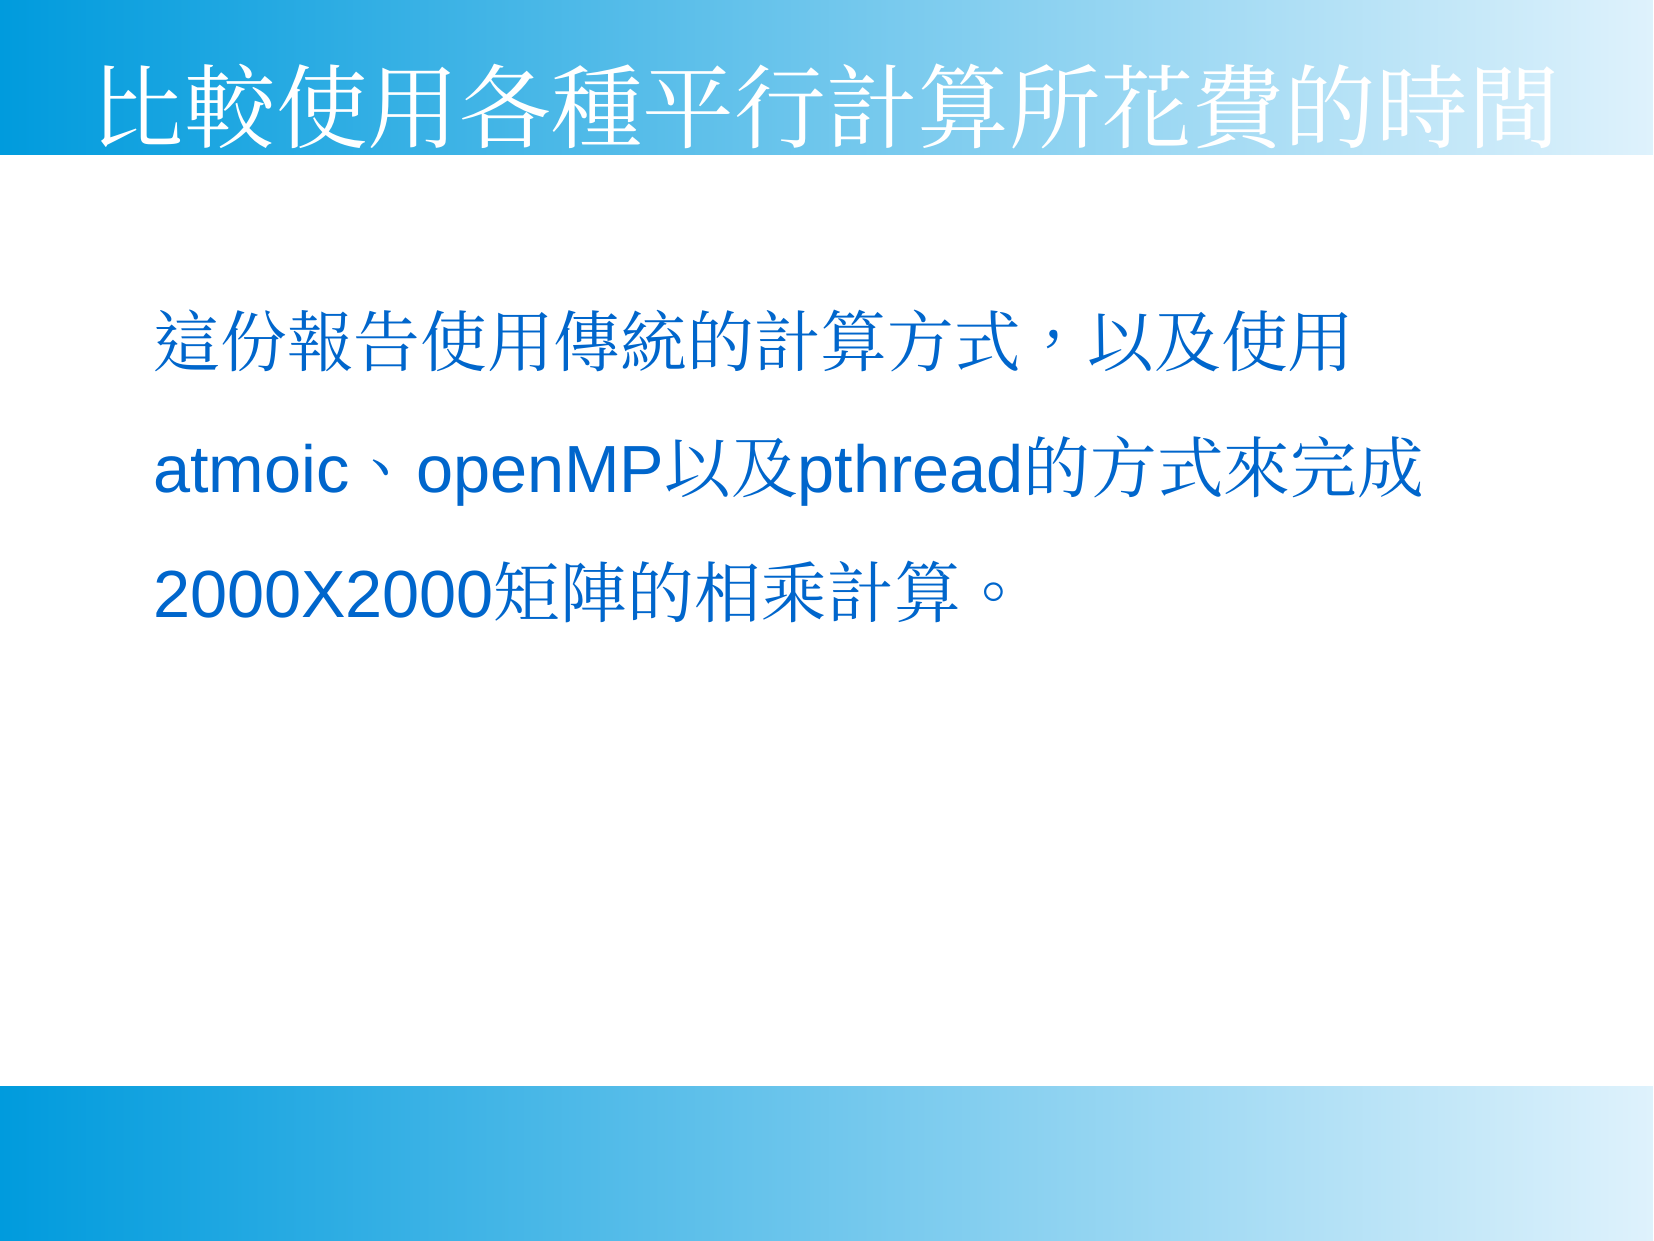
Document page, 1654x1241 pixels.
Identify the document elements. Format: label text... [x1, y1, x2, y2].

title 比較使用各種平行計算所花費的時間 [82, 35, 1571, 168]
list 這份報告使用傳統的計算方式，以及使用 atmoic、openMP以及pthread的方式來完成 2000X2000矩陣的相乘計算。 [82, 290, 1571, 1010]
